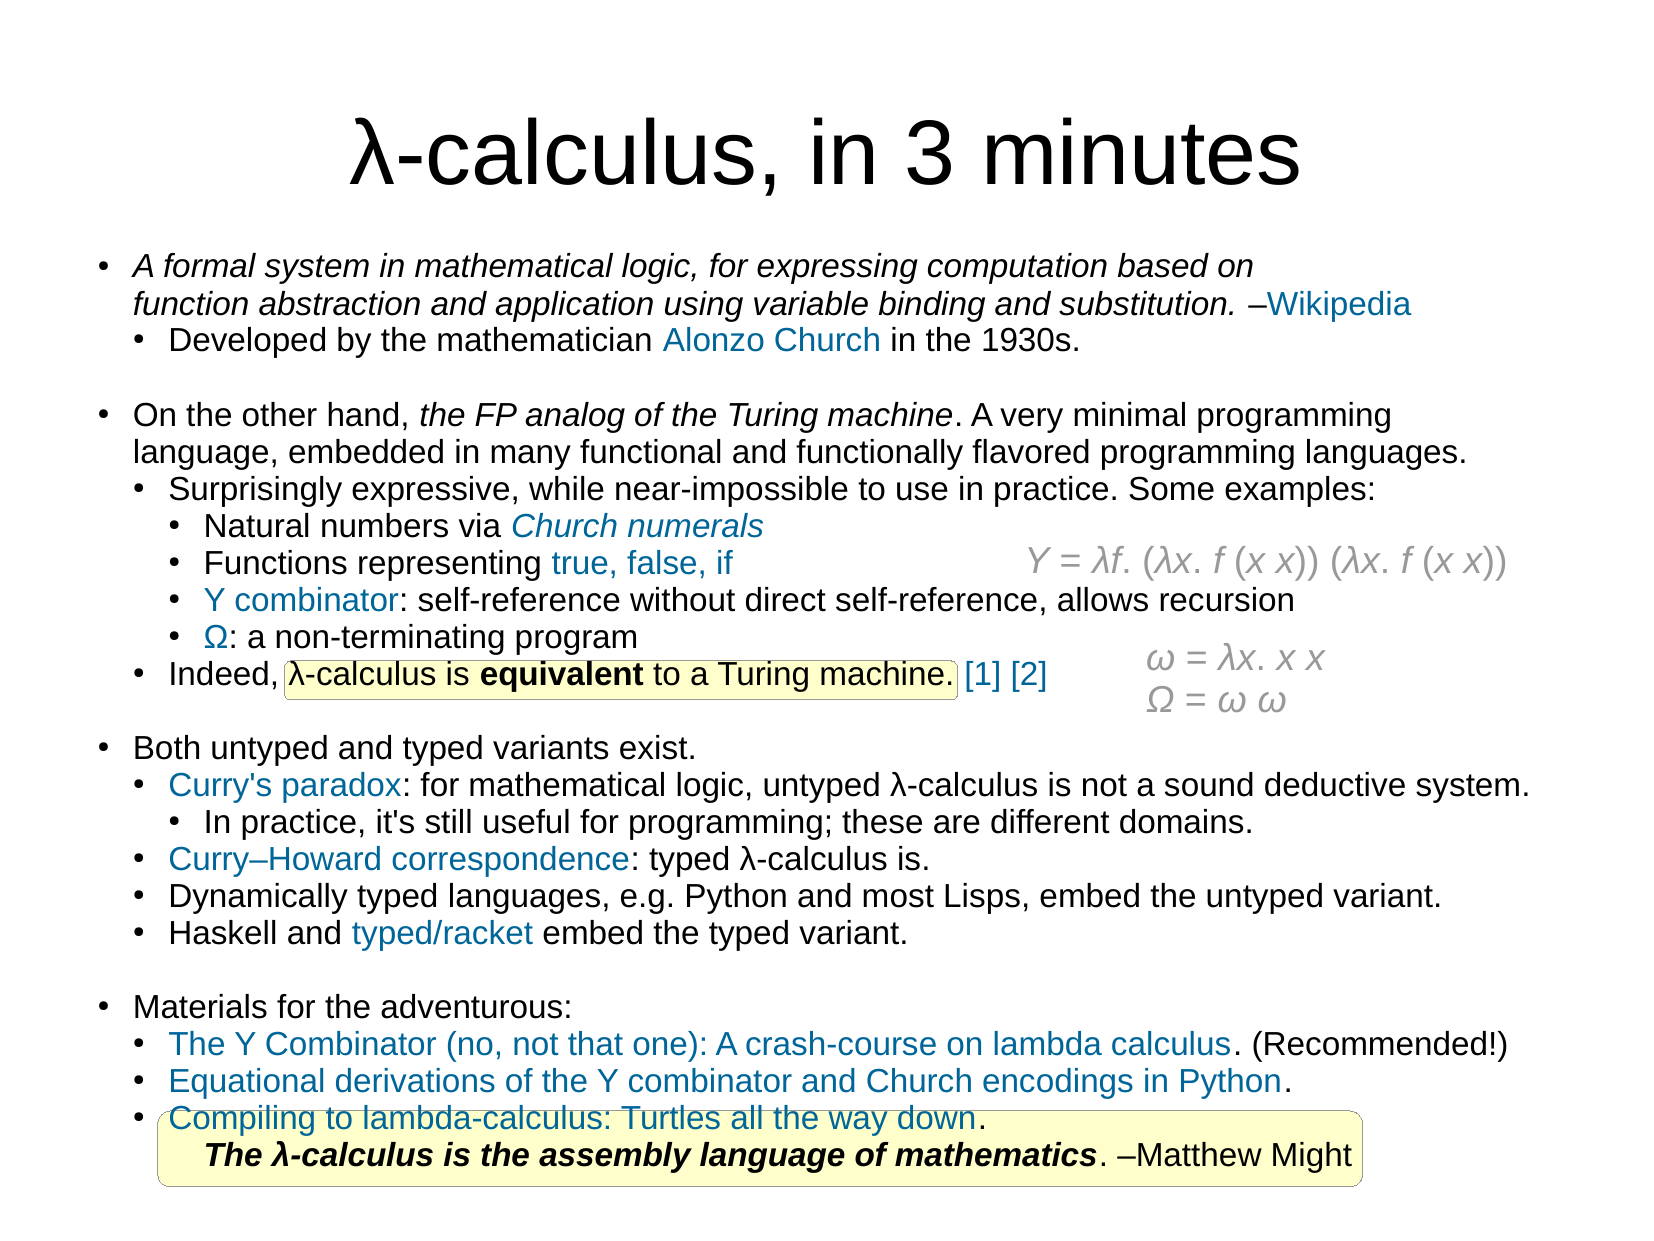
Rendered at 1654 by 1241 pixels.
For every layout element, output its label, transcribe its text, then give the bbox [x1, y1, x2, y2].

text_box A formal system in mathematical logic, for expressing computation based on function abstraction and application using variable binding and substitution. –Wikipedia Developed by the mathematician Alonzo Church in the 1930s. On the other hand, the FP analog of the Turing machine. A very minimal programming language, embedded in many functional and functionally flavored programming languages. Surprisingly expressive, while near-impossible to use in practice. Some examples: Natural numbers via Church numerals Functions representing true, false, if Y combinator: self-reference without direct self-reference, allows recursion Ω: a non-terminating program Indeed, λ-calculus is equivalent to a Turing machine. [1] [2] Both untyped and typed variants exist. Curry's paradox: for mathematical logic, untyped λ-calculus is not a sound deductive system. In practice, it's still useful for programming; these are different domains. Curry–Howard correspondence: typed λ-calculus is. Dynamically typed languages, e.g. Python and most Lisps, embed the untyped variant. Haskell and typed/racket embed the typed variant. Materials for the adventurous: The Y Combinator (no, not that one): A crash-course on lambda calculus. (Recommended!) Equational derivations of the Y combinator and Church encodings in Python. Compiling to lambda-calculus: Turtles all the way down. The λ-calculus is the assembly language of mathematics. –Matthew Might [82, 240, 1561, 1193]
title λ-calculus, in 3 minutes [82, 49, 1571, 257]
text_box Y = λf. (λx. f (x x)) (λx. f (x x)) [1009, 531, 1523, 589]
text_box ω = λx. x x Ω = ω ω [1131, 628, 1340, 728]
